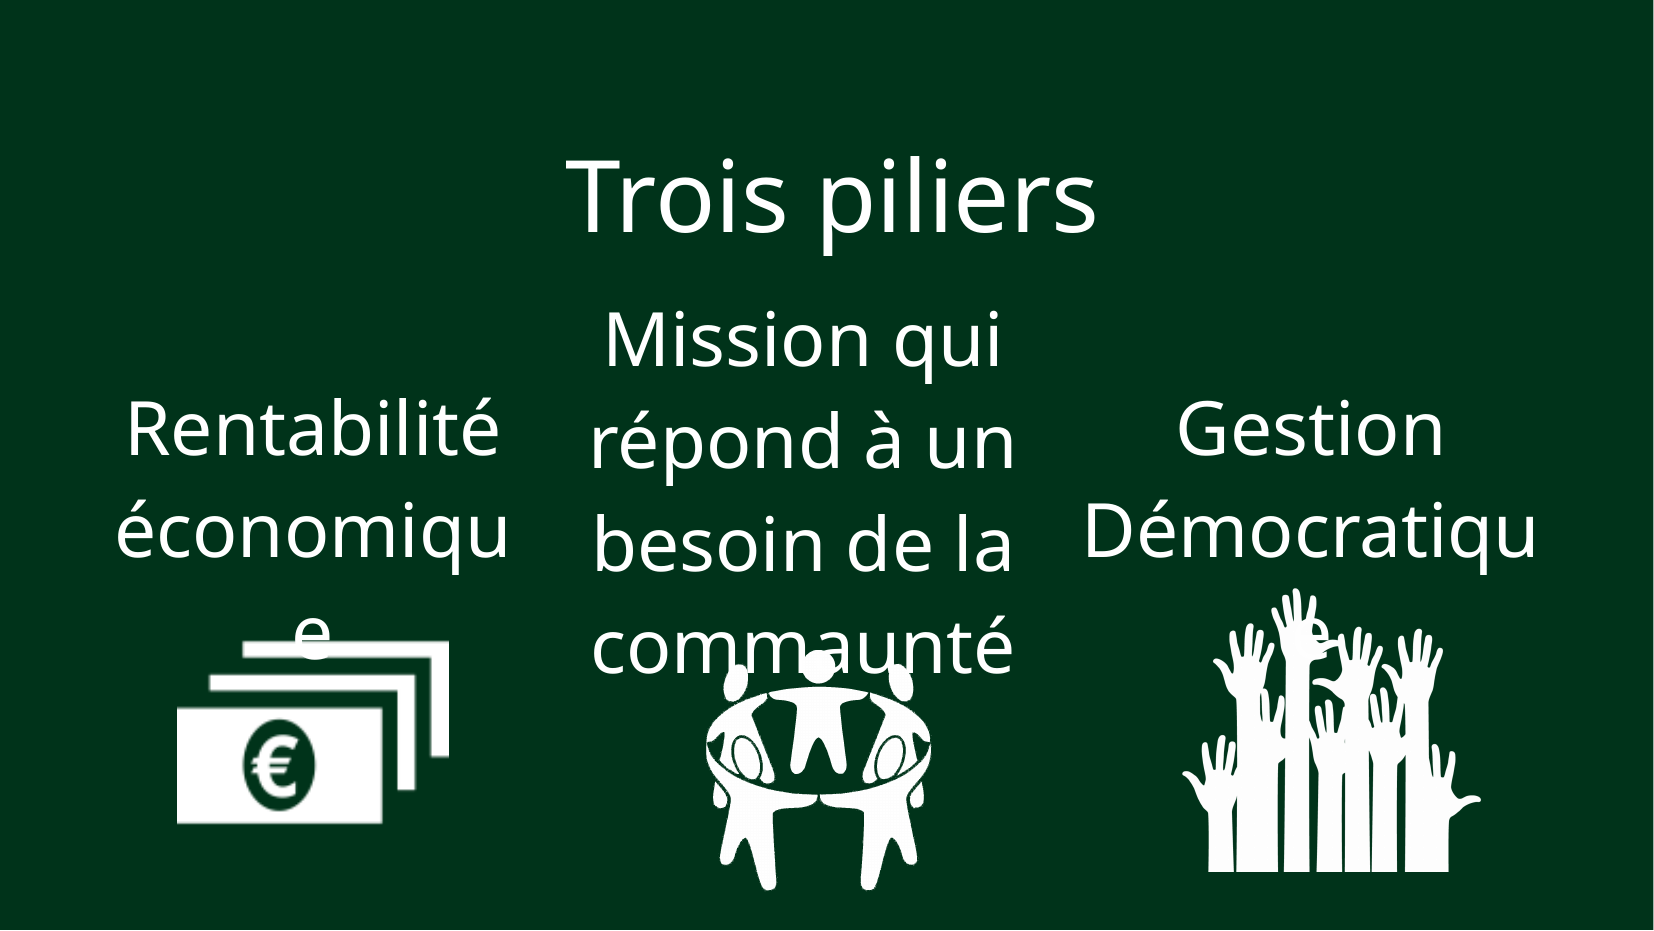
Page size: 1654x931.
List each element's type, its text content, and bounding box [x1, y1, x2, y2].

text_box Mission qui répond à un besoin de la commaunté [543, 279, 1063, 668]
text_box Rentabilité économique [82, 367, 544, 756]
text_box Gestion Démocratique [1051, 367, 1571, 756]
text_box Trois piliers [70, 118, 1595, 358]
picture [177, 597, 449, 869]
picture [682, 638, 957, 901]
picture [1164, 559, 1489, 872]
